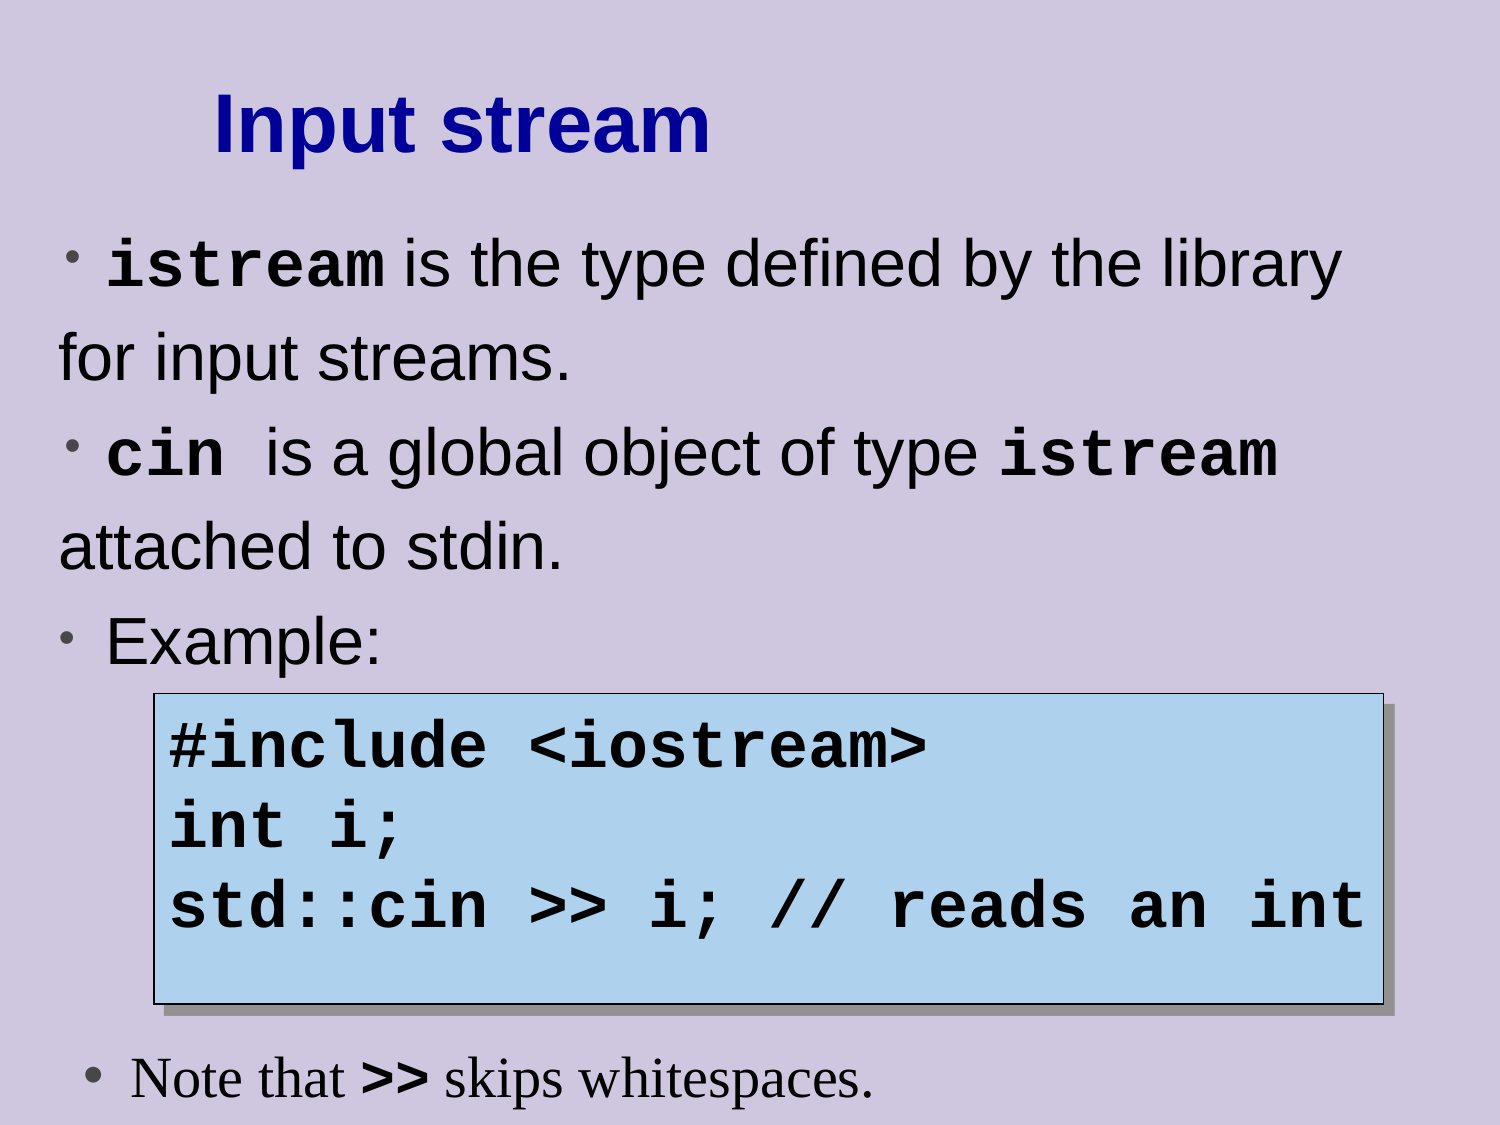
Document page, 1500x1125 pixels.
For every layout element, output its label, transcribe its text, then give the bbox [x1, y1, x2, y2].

text_box Note that >> skips whitespaces. [68, 947, 1407, 1055]
title Input stream [198, 17, 1468, 220]
list istream is the type defined by the library for input streams. cin is a global object of type istream attached to stdin. Example: [43, 212, 1391, 865]
text_box #include <iostream> int i; std::cin >> i; // reads an int [153, 693, 1384, 947]
